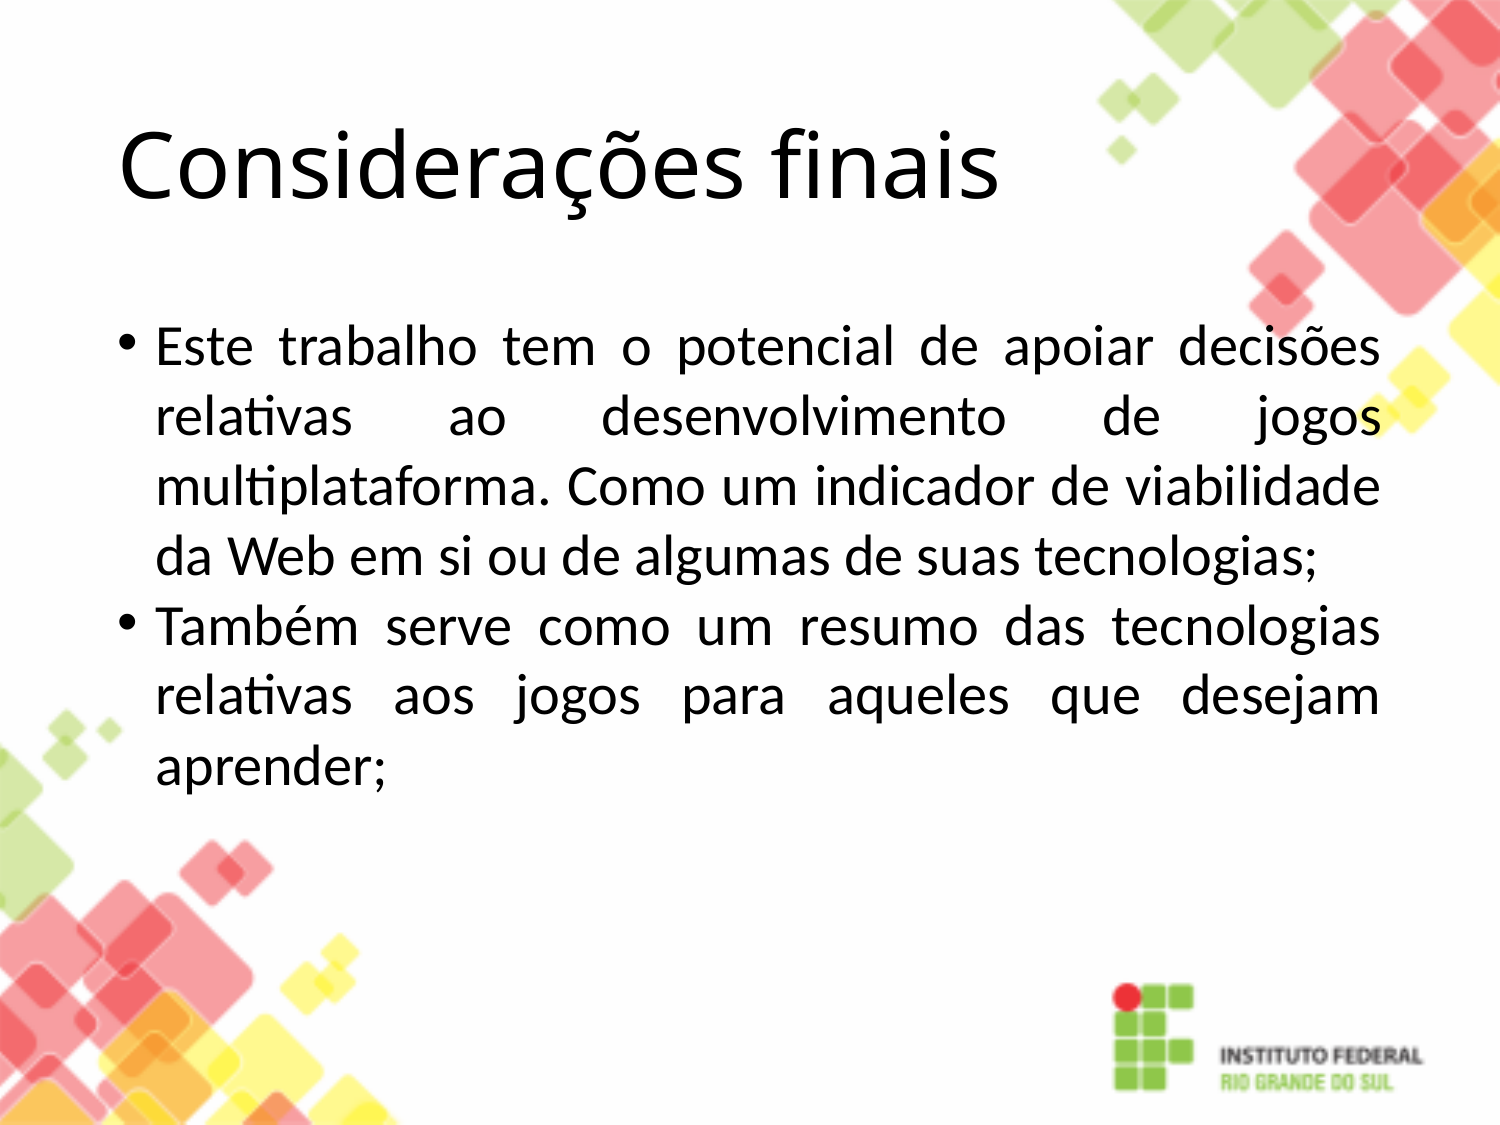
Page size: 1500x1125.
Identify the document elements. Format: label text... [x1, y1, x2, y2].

text_box Considerações finais [103, 59, 1397, 278]
text_box Este trabalho tem o potencial de apoiar decisões relativas ao desenvolvimento de jogos multiplataforma. Como um indicador de viabilidade da Web em si ou de algumas de suas tecnologias; Também serve como um resumo das tecnologias relativas aos jogos para aqueles que desejam aprender; [103, 299, 1397, 1014]
picture [0, 0, 1500, 1125]
